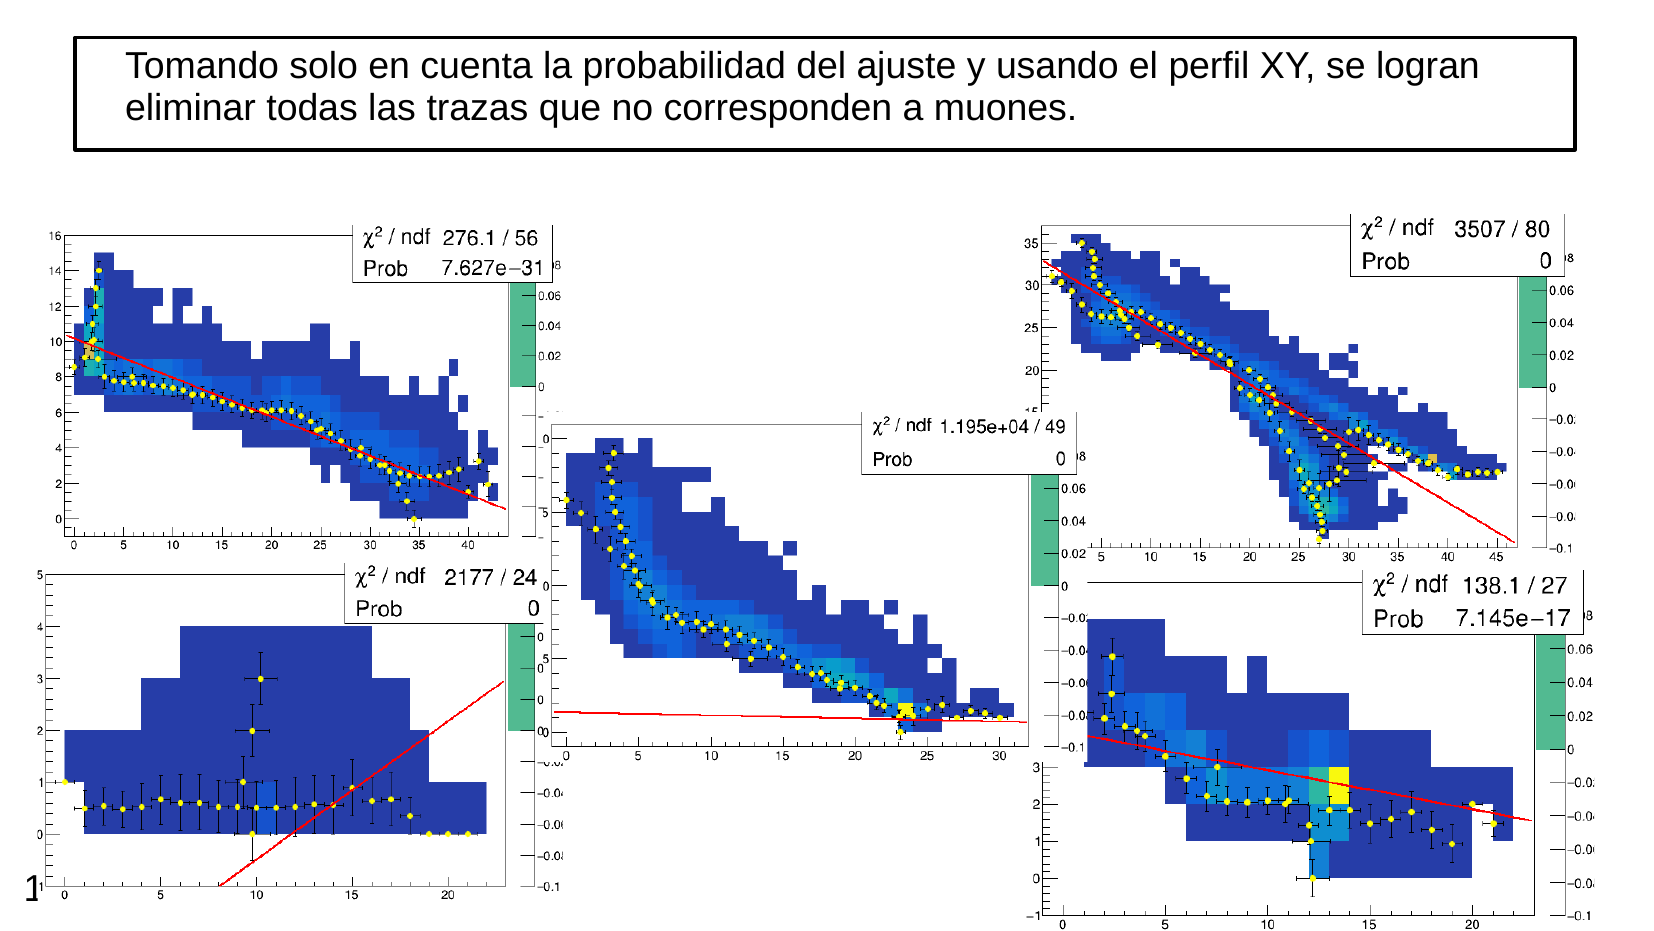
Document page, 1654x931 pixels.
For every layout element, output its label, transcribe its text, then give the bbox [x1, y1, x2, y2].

picture [37, 214, 1595, 931]
text_box Tomando solo en cuenta la probabilidad del ajuste y usando el perfil XY, se logran eliminar todas las trazas que no corresponden a muones. [75, 37, 1576, 151]
text_box <number> [8, 860, 638, 931]
